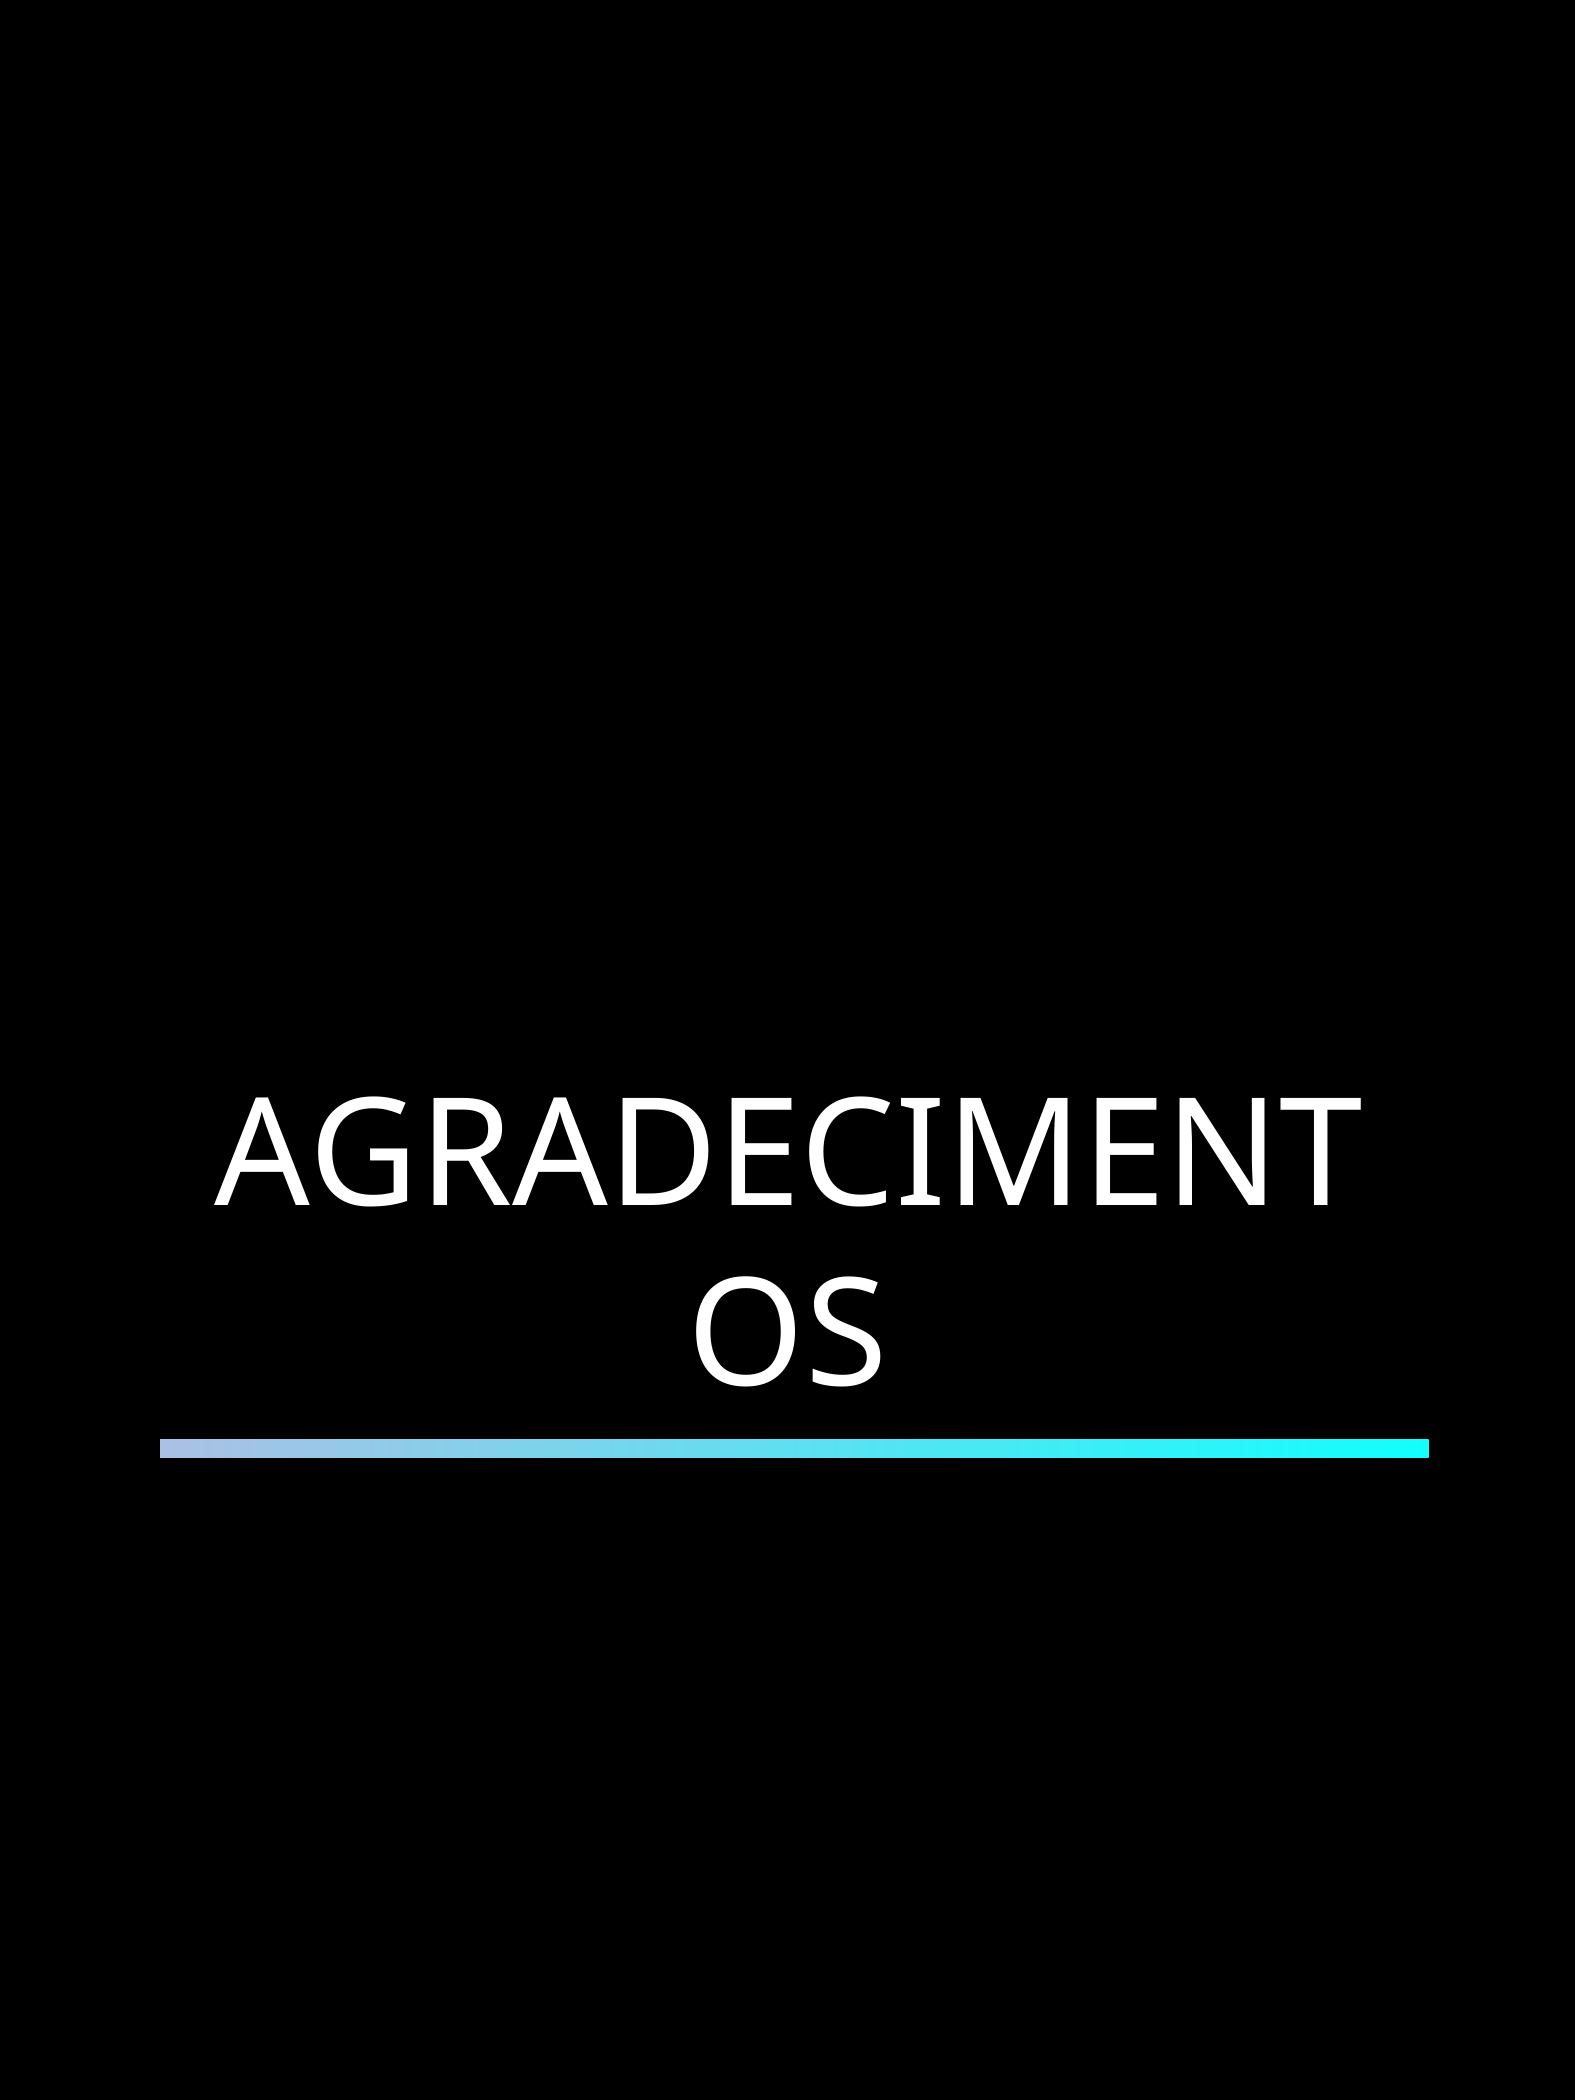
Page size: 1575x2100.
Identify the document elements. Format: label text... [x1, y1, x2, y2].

text_box AGRADECIMENTOS [146, 1047, 1429, 1423]
text_box [0, 0, 1575, 2100]
